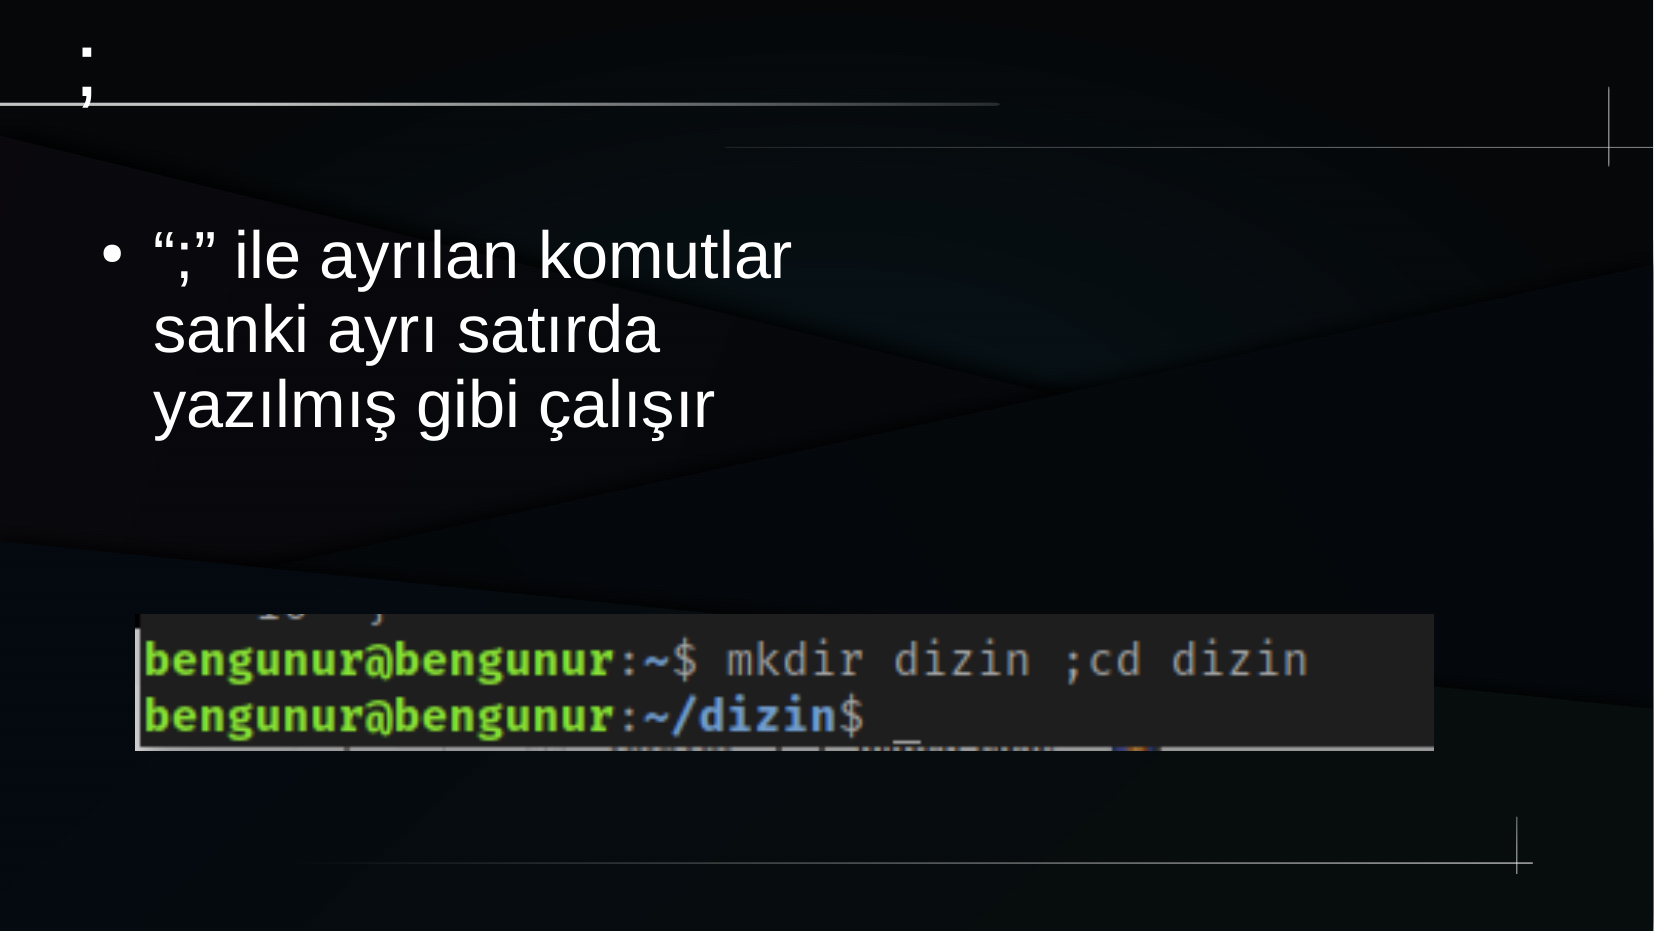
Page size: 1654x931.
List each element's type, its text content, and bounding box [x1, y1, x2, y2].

picture [0, 0, 1654, 931]
title ; [23, 11, 1589, 119]
list “;” ile ayrılan komutlar sanki ayrı satırda yazılmış gibi çalışır [82, 217, 809, 758]
